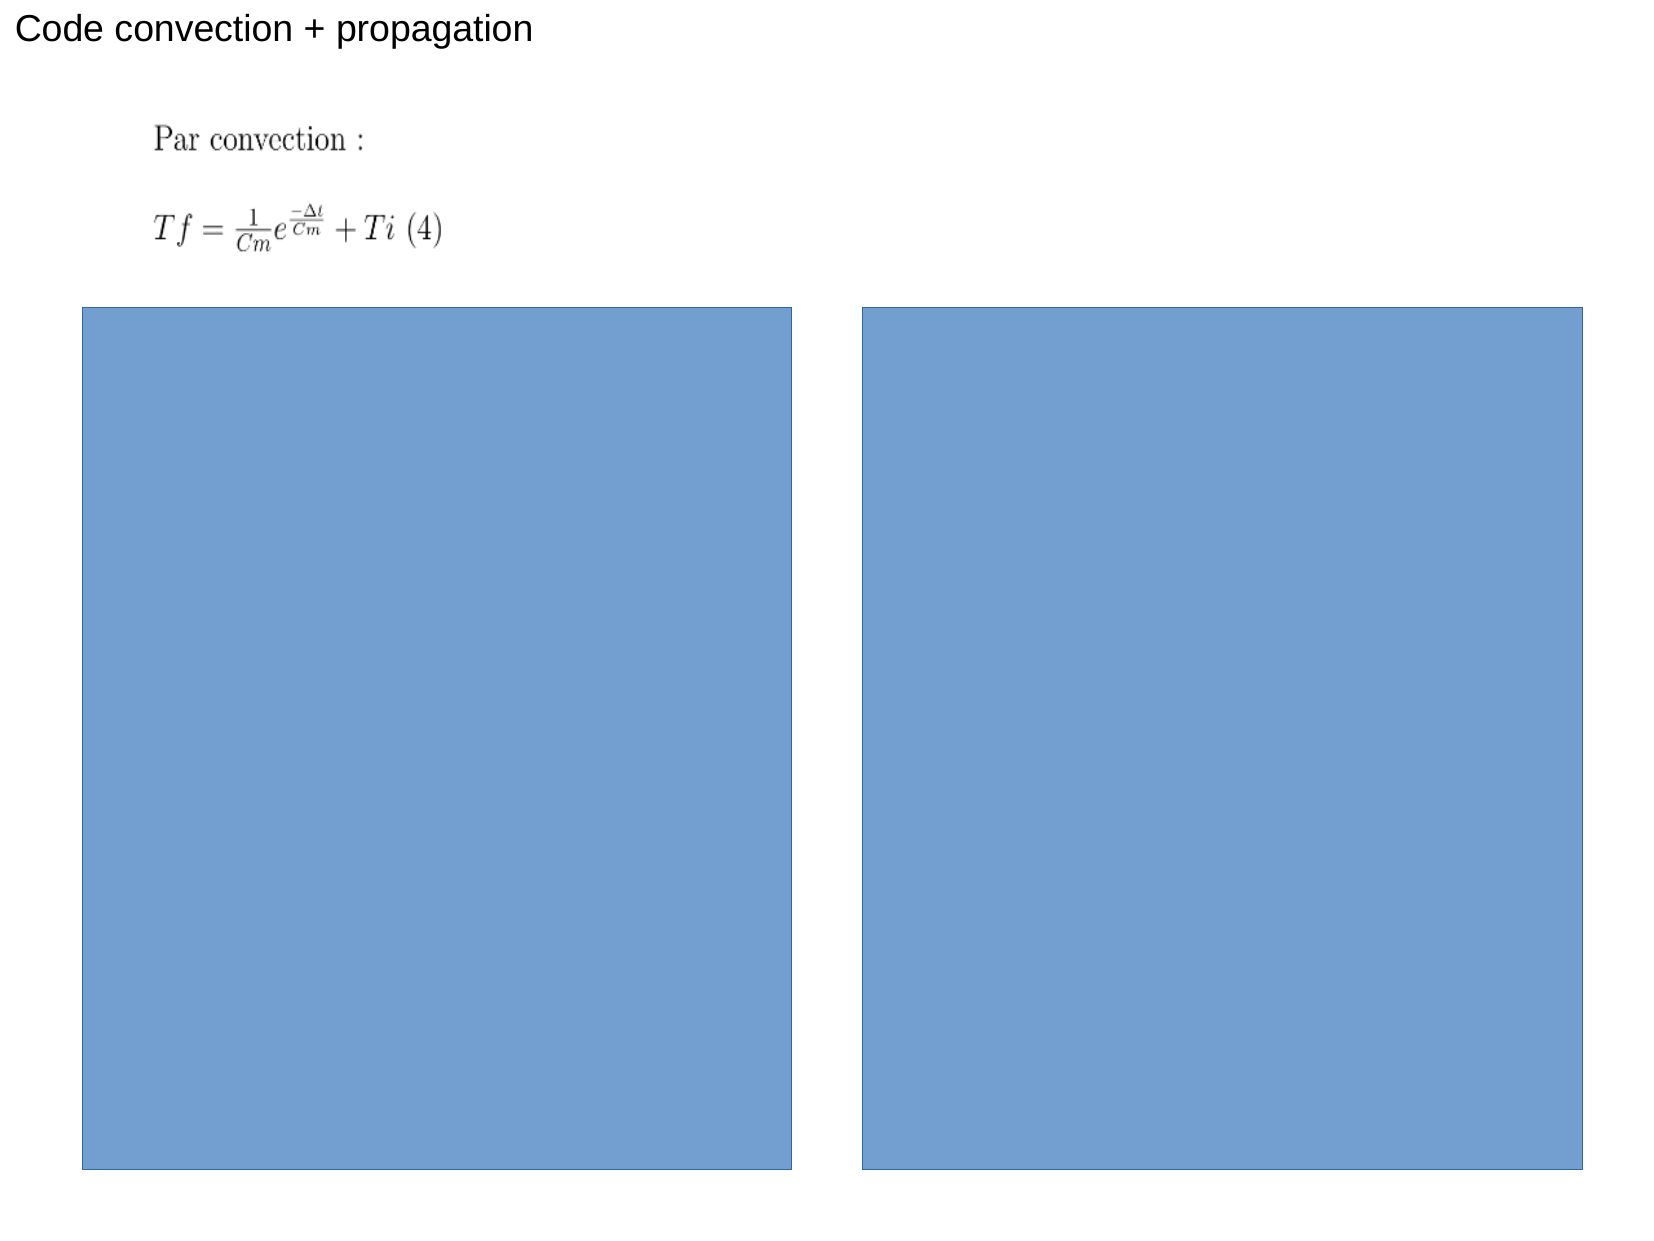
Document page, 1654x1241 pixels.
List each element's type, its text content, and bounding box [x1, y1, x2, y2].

text_box [82, 307, 792, 1170]
picture [94, 106, 1087, 272]
text_box Code convection + propagation [0, 0, 662, 57]
text_box [862, 307, 1583, 1170]
